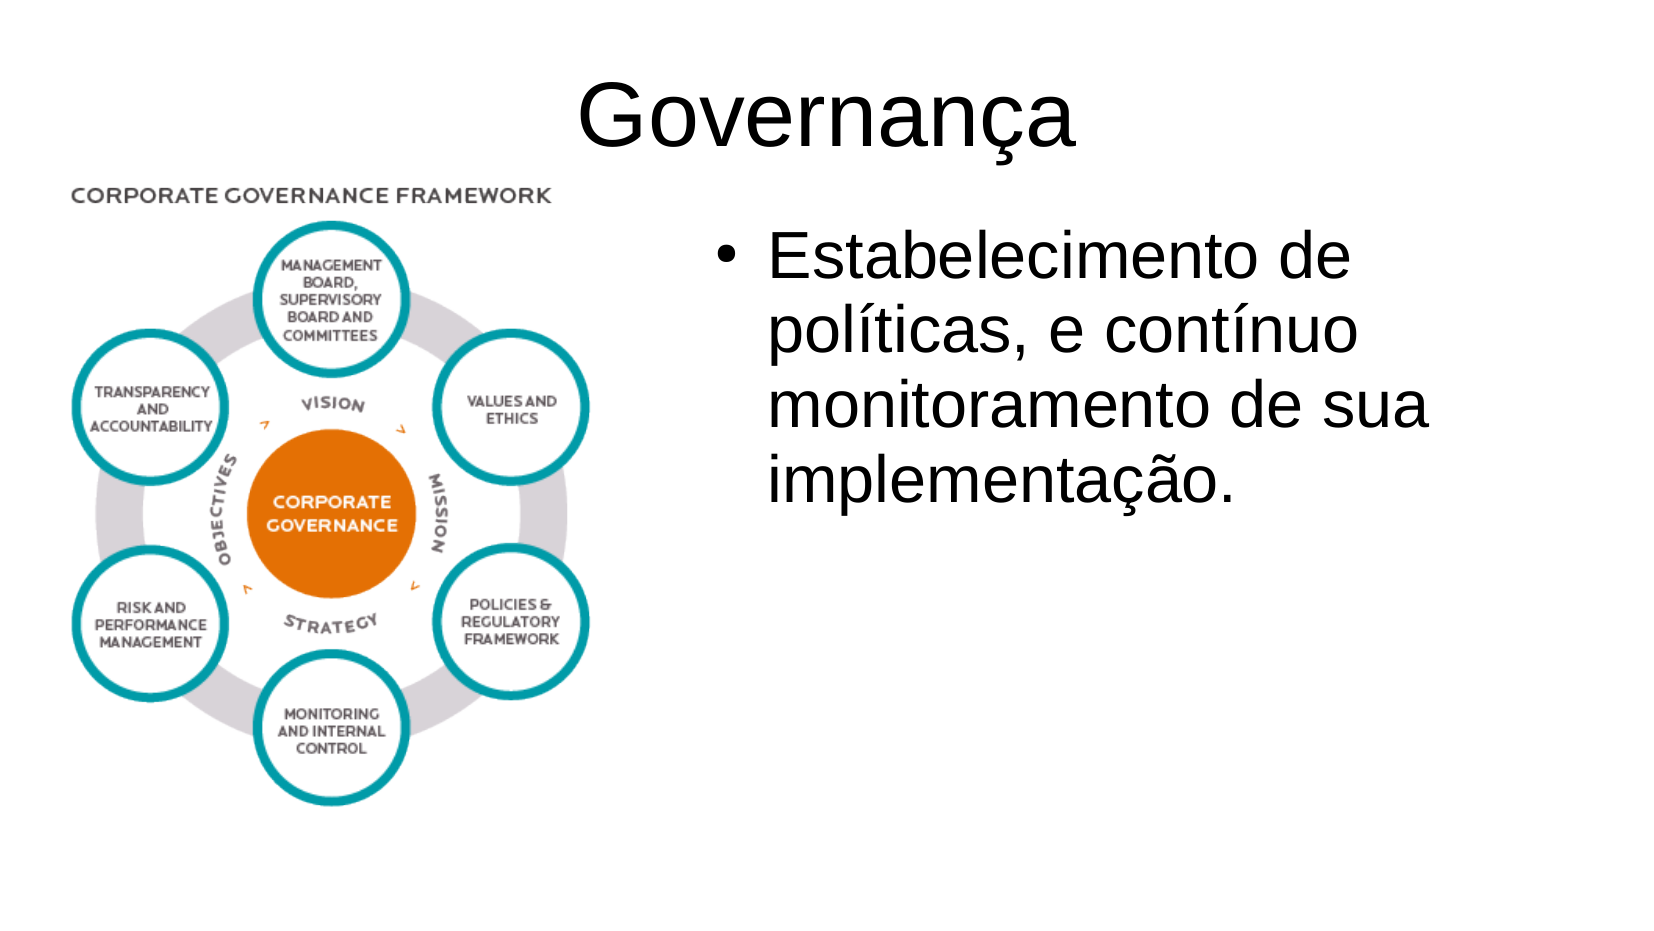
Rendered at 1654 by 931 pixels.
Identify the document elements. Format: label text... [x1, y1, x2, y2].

picture [70, 177, 1136, 815]
title Governança [82, 37, 1571, 193]
list Estabelecimento de políticas, e contínuo monitoramento de sua implementação. [1136, 217, 1583, 758]
